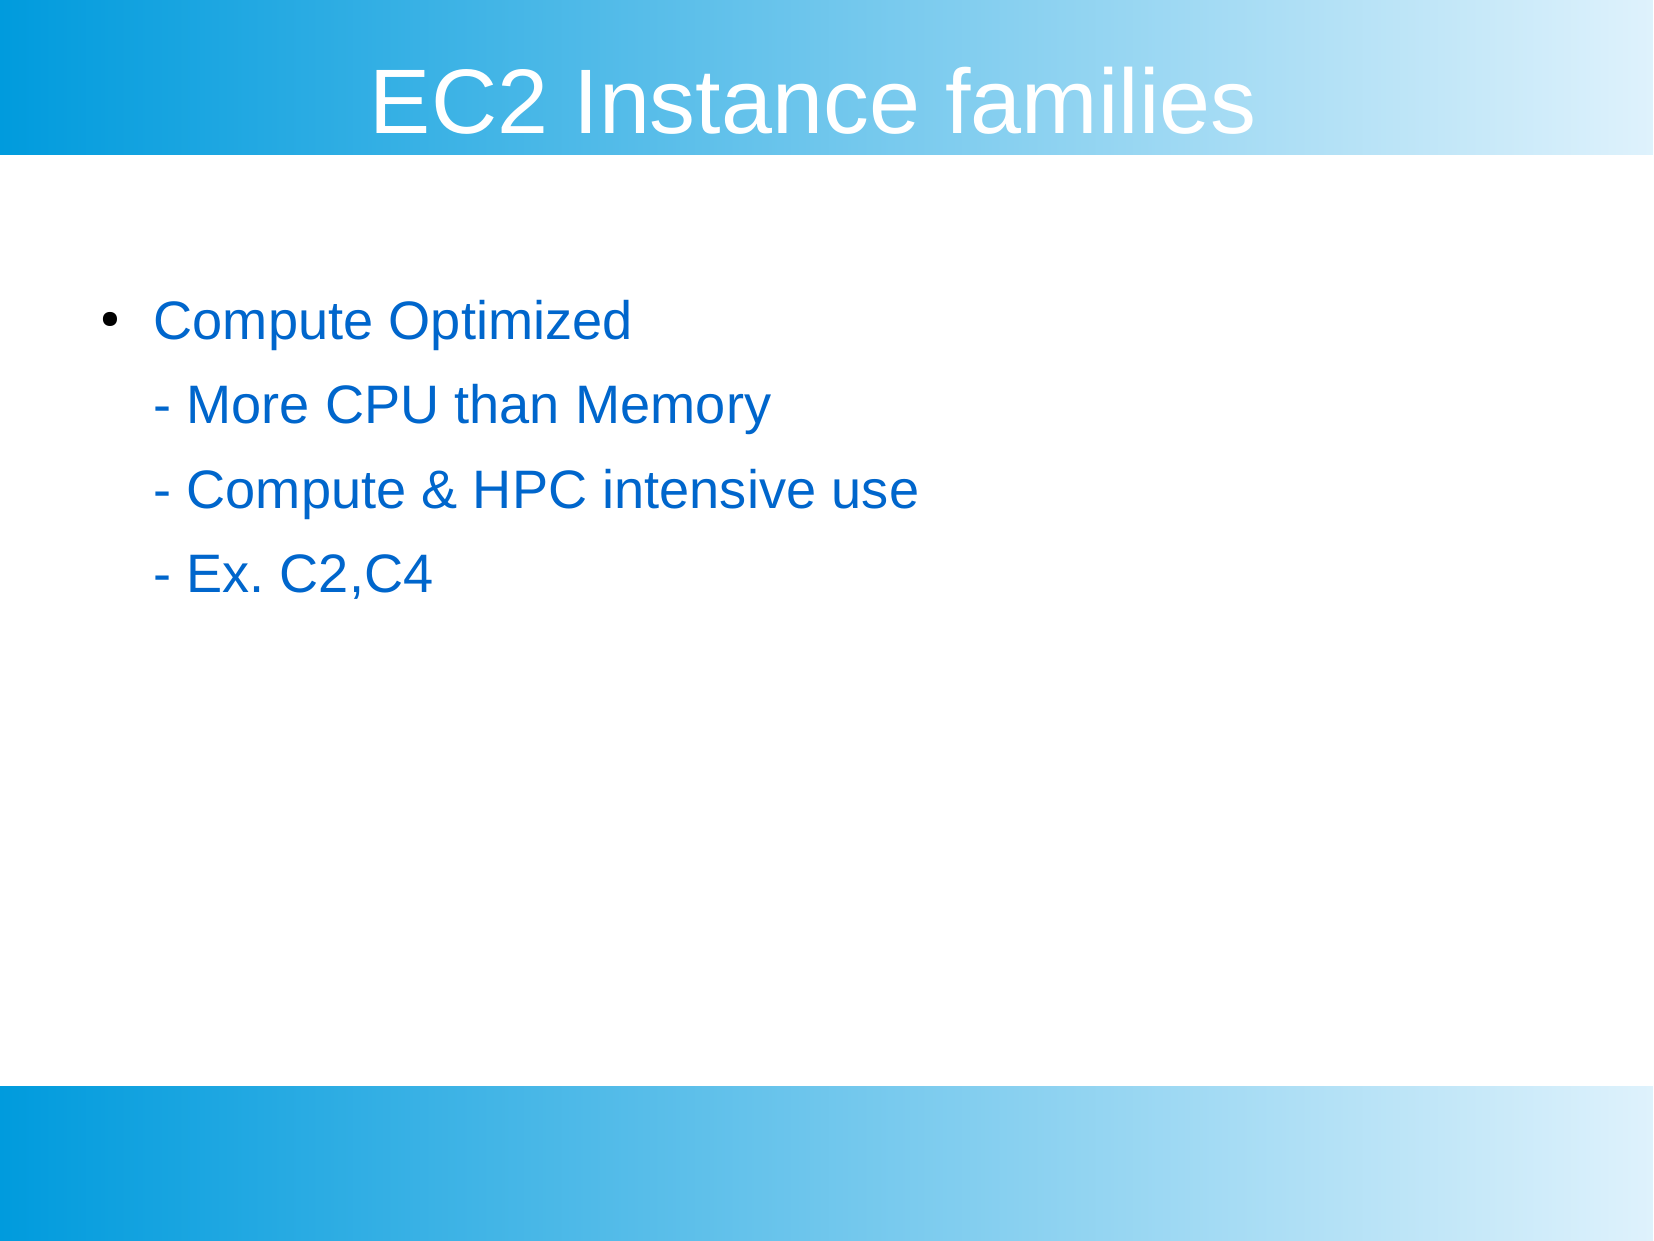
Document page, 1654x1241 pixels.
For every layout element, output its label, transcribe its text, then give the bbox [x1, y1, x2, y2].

list Compute Optimized - More CPU than Memory - Compute & HPC intensive use - Ex. C2,C4 [82, 290, 1571, 1010]
title EC2 Instance families [82, 49, 1571, 155]
